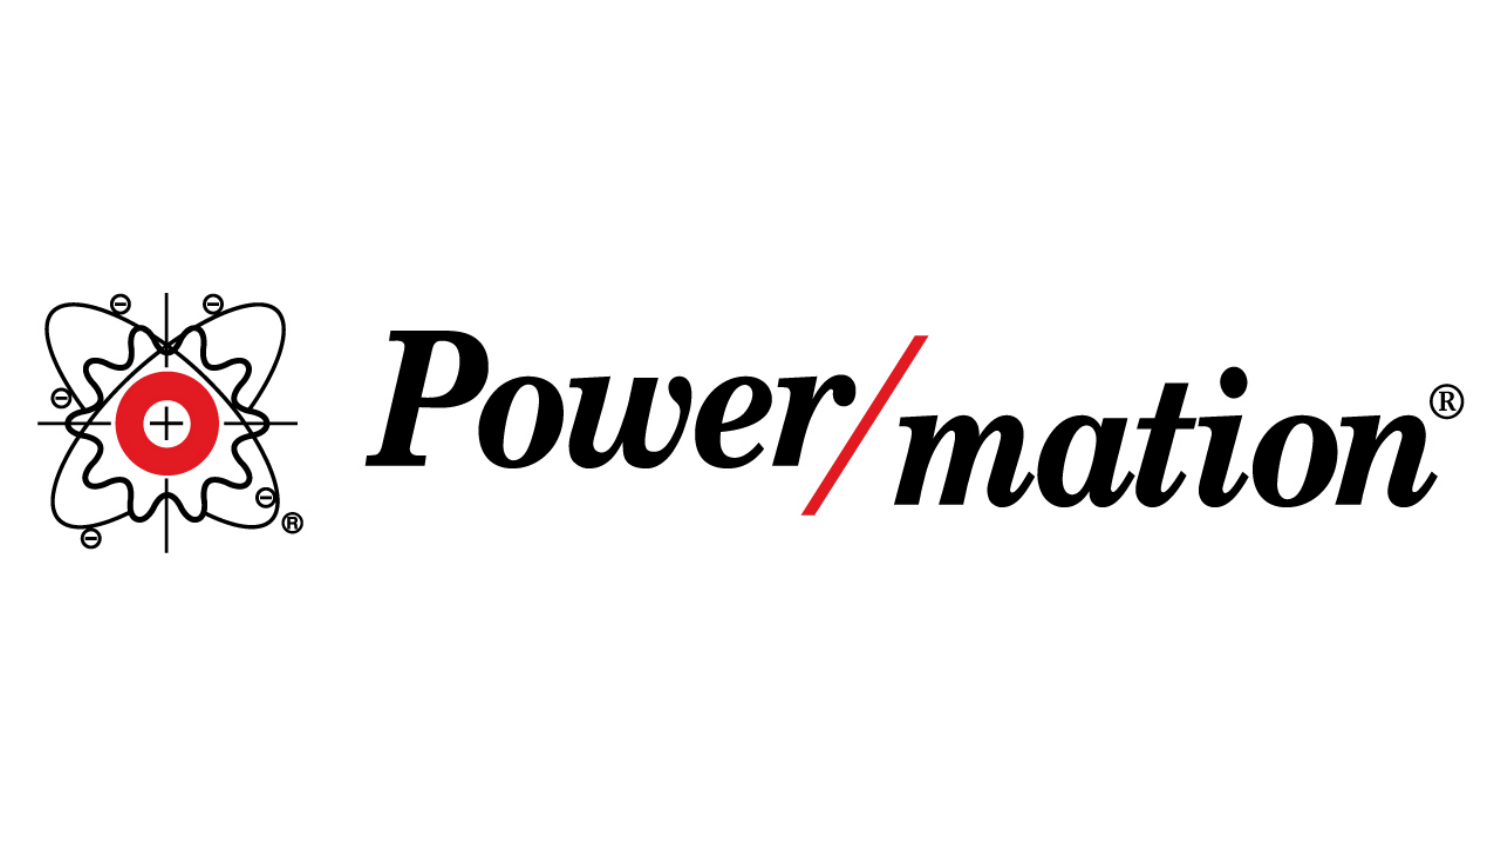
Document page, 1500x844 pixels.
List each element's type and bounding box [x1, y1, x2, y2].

picture [0, 273, 1500, 571]
